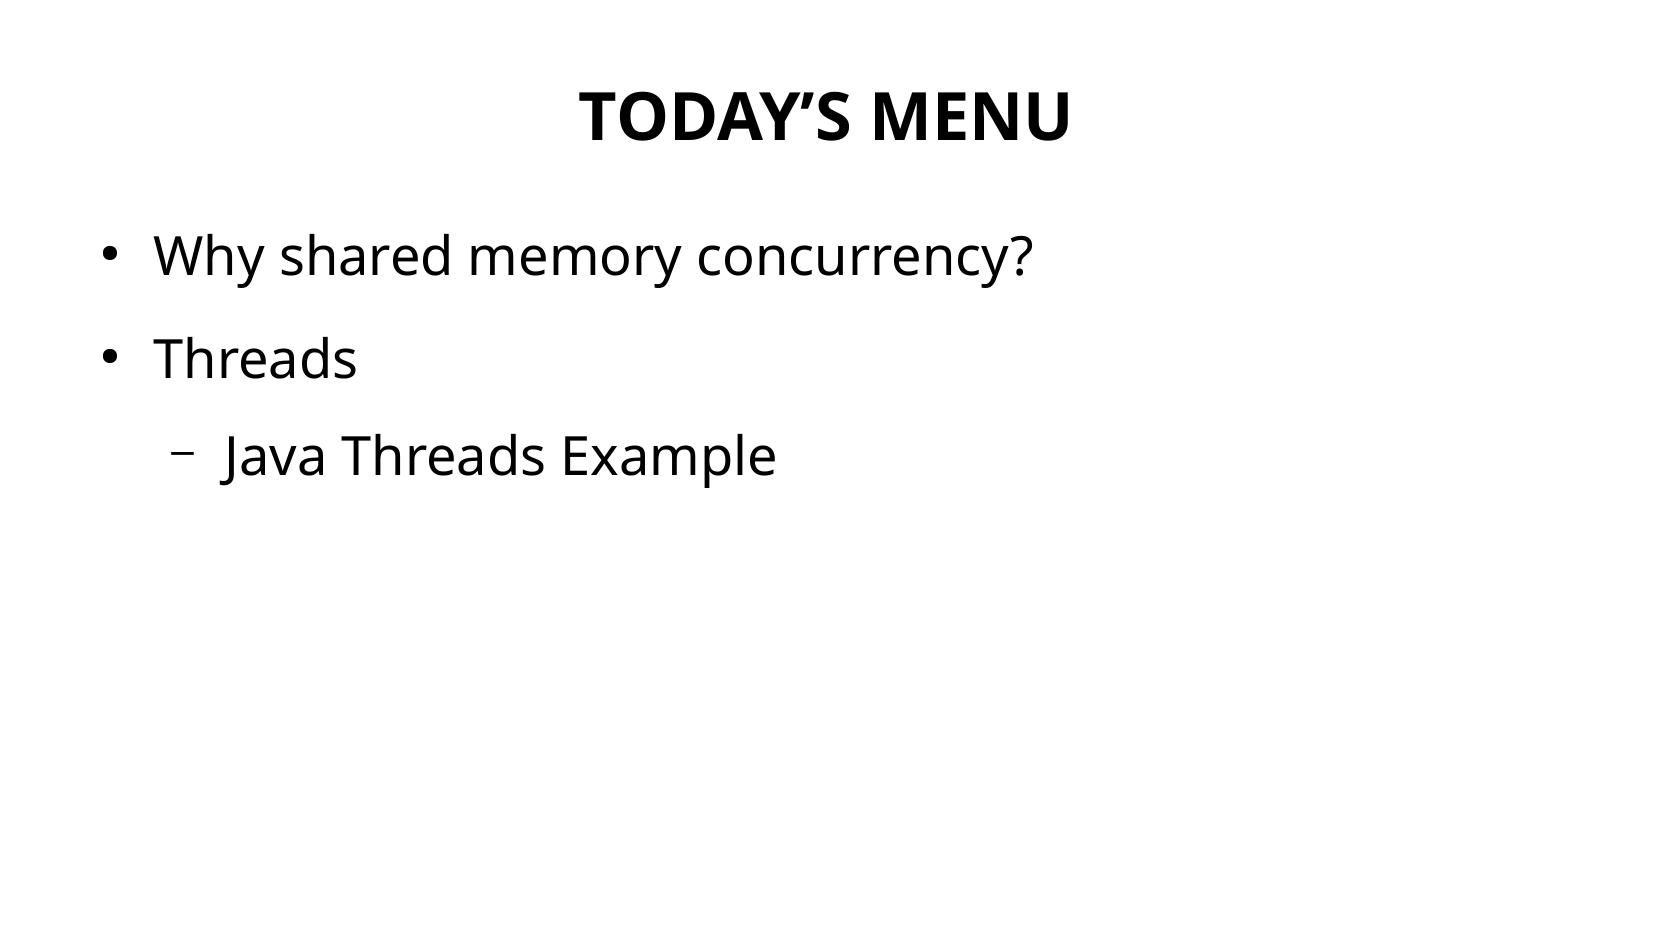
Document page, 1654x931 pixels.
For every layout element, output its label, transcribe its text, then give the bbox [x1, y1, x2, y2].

title TODAY’S MENU [82, 36, 1571, 193]
list Why shared memory concurrency? Threads Java Threads Example [82, 217, 1571, 757]
